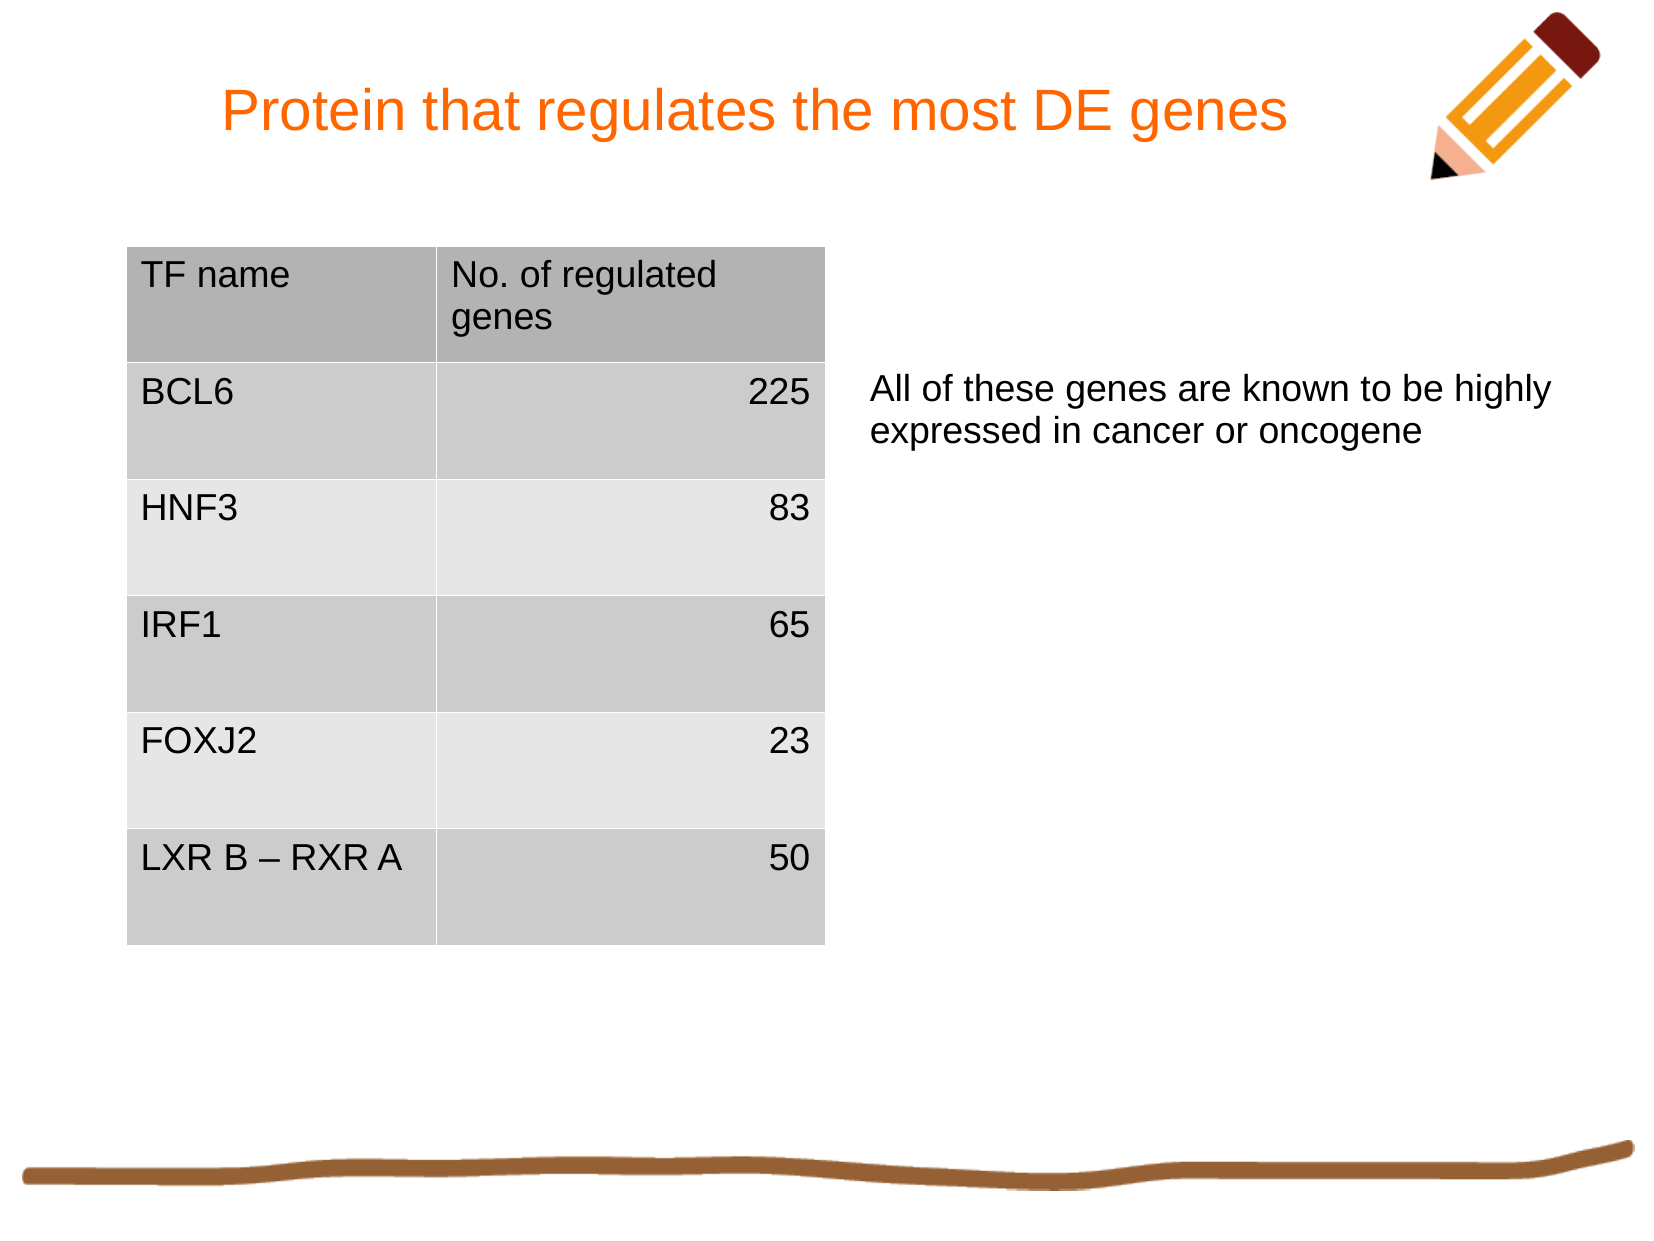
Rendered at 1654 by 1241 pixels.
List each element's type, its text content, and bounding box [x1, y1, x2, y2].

table_header No. of regulated genes [437, 247, 825, 362]
table_header TF name [127, 247, 436, 362]
table_cell 83 [437, 480, 825, 595]
text_box All of these genes are known to be highly expressed in cancer or oncogene [855, 360, 1576, 459]
title Protein that regulates the most DE genes [82, 49, 1430, 172]
table_cell FOXJ2 [127, 713, 436, 828]
table_cell LXR B – RXR A [127, 829, 436, 945]
table_cell 65 [437, 596, 825, 712]
picture [22, 1140, 1635, 1191]
table_cell 225 [437, 363, 825, 479]
table_cell 50 [437, 829, 825, 945]
picture [1430, 12, 1601, 181]
table_cell HNF3 [127, 480, 436, 595]
table_cell BCL6 [127, 363, 436, 479]
table_cell IRF1 [127, 596, 436, 712]
table_cell 23 [437, 713, 825, 828]
